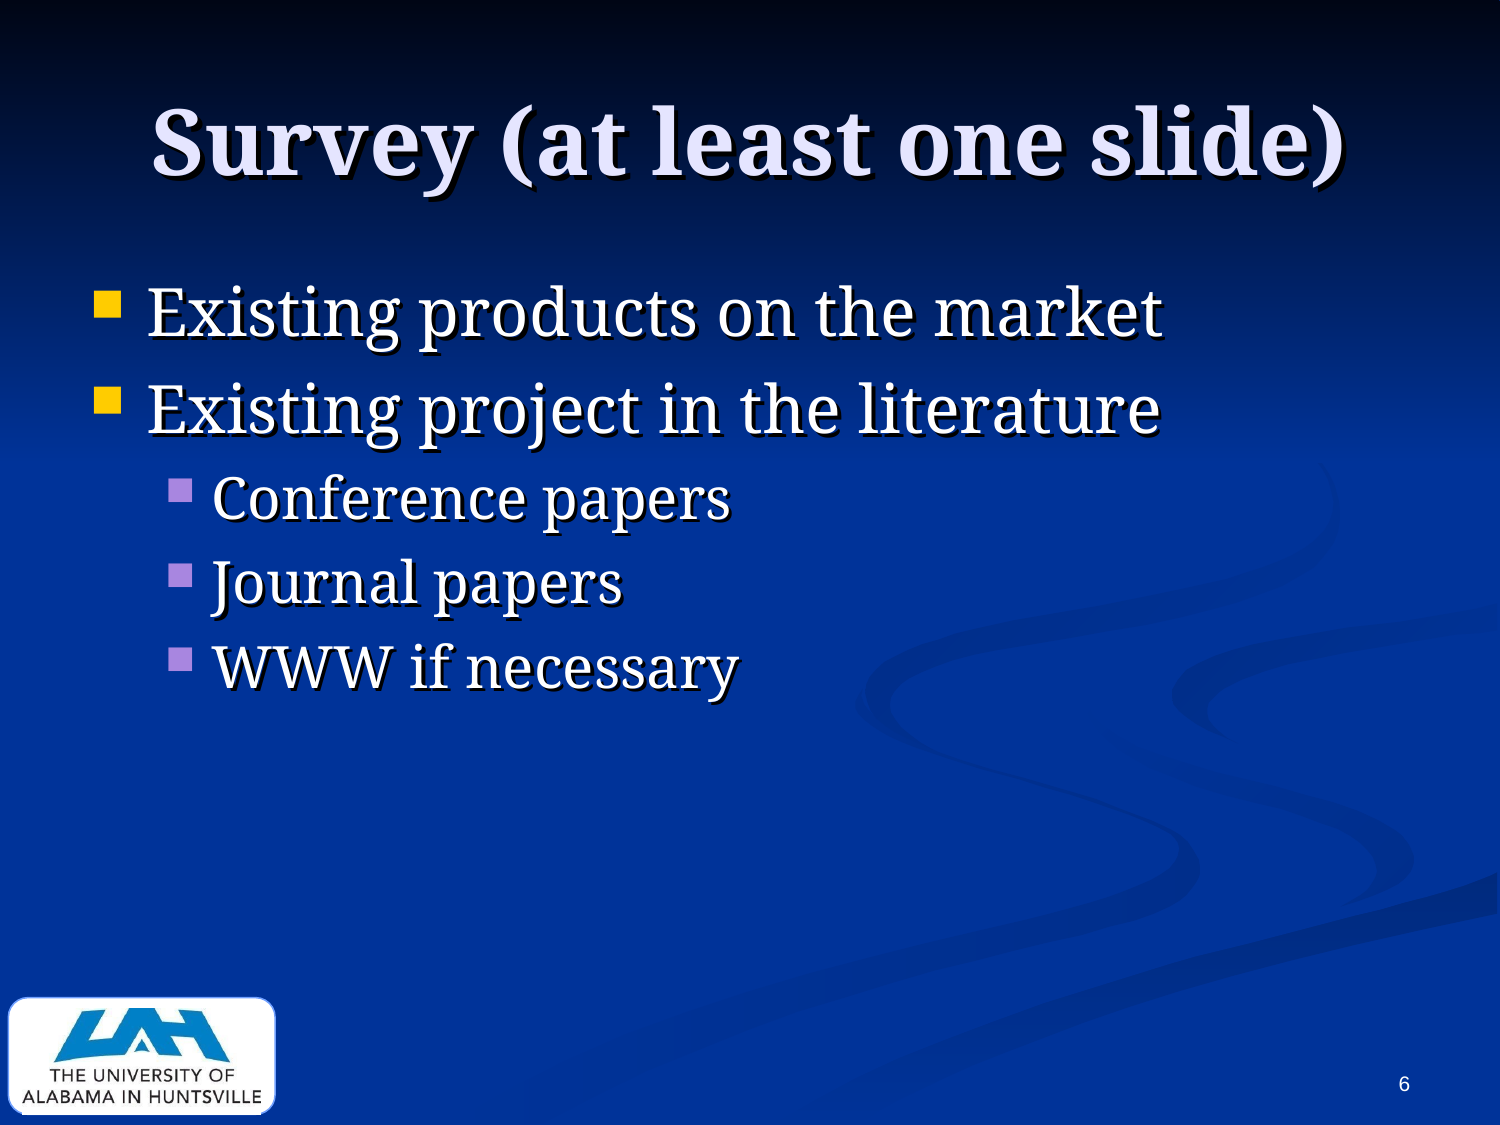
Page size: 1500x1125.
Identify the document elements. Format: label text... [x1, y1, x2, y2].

picture [22, 1008, 261, 1115]
title Survey (at least one slide) [75, 45, 1426, 233]
list Existing products on the market Existing project in the literature Conference papers Journal papers WWW if necessary [75, 262, 1426, 1050]
text_box <number> [1324, 1062, 1426, 1104]
